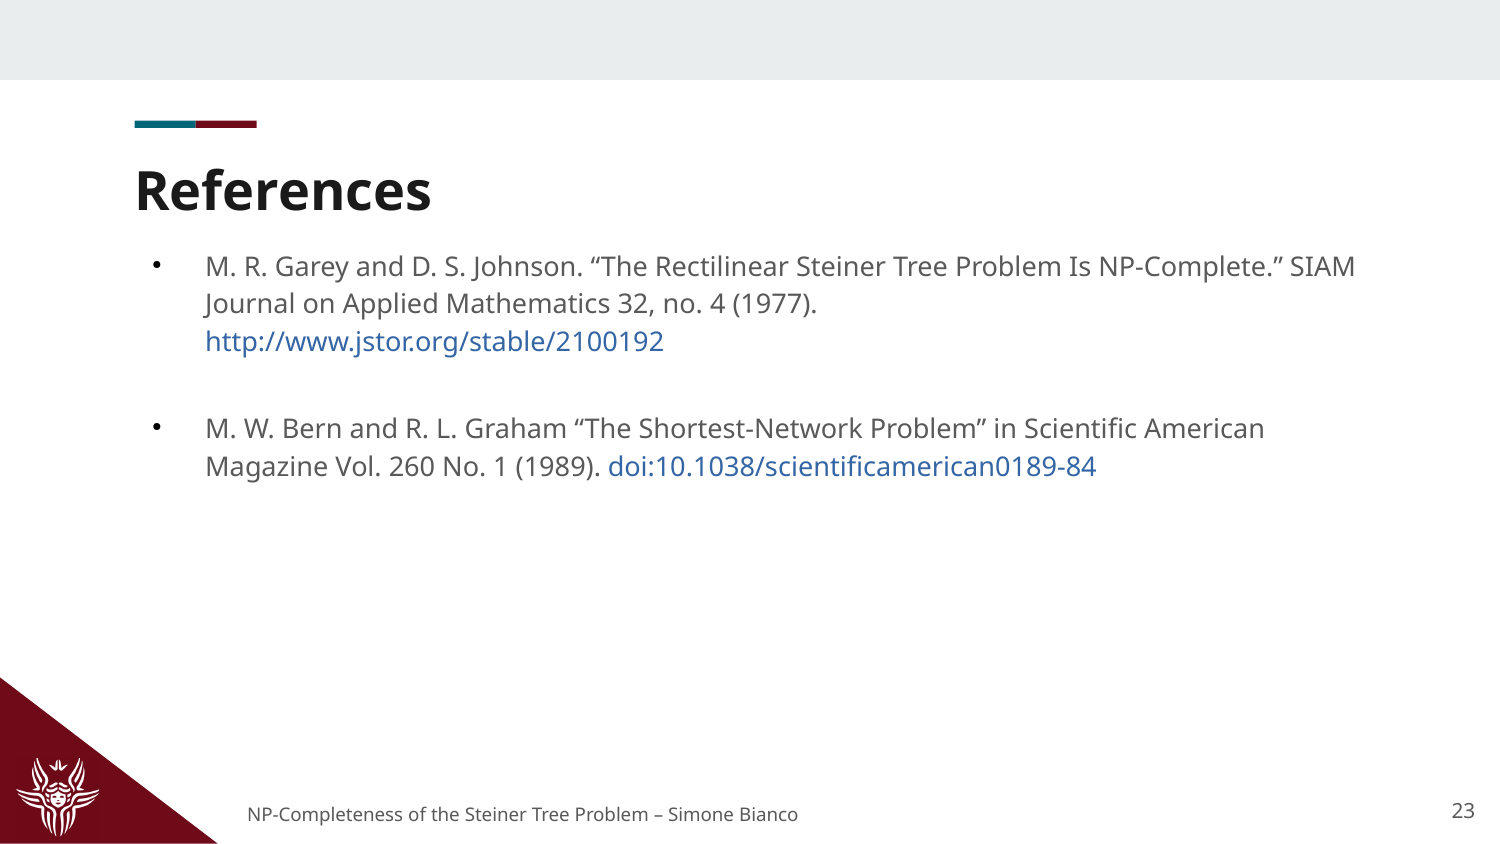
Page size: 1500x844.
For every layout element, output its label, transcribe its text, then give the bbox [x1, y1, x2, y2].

picture [16, 758, 100, 839]
title References [119, 141, 1381, 229]
list M. R. Garey and D. S. Johnson. “The Rectilinear Steiner Tree Problem Is NP-Complete.” SIAM Journal on Applied Mathematics 32, no. 4 (1977). http://www.jstor.org/stable/2100192 M. W. Bern and R. L. Graham “The Shortest-Network Problem” in Scientific American Magazine Vol. 260 No. 1 (1989). doi:10.1038/scientificamerican0189-84 [119, 229, 1381, 844]
slide_number <number> [1400, 779, 1491, 844]
subtitle NP-Completeness of the Steiner Tree Problem – Simone Bianco [232, 783, 1193, 839]
